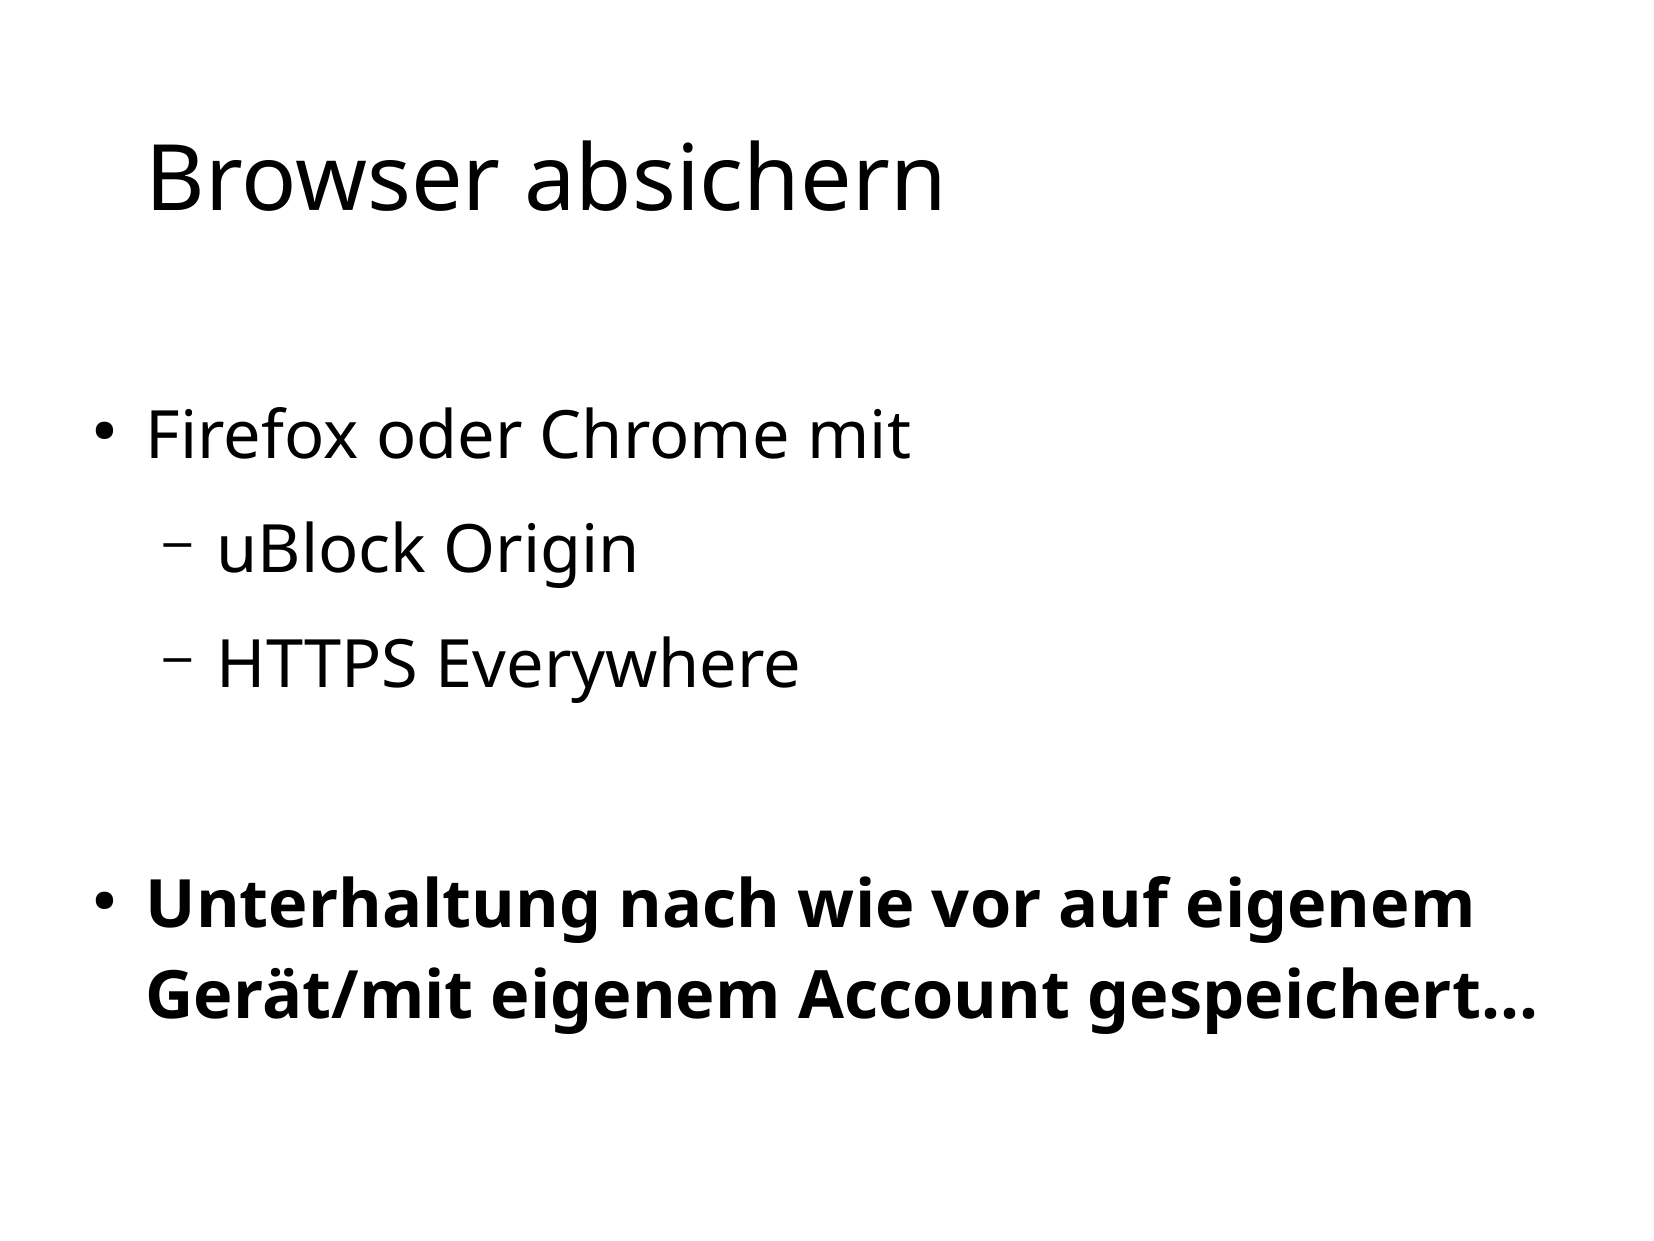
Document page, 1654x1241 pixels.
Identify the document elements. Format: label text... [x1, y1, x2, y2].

list Browser absichern Firefox oder Chrome mit uBlock Origin HTTPS Everywhere Unterhaltung nach wie vor auf eigenem Gerät/mit eigenem Account gespeichert… [75, 112, 1568, 1182]
